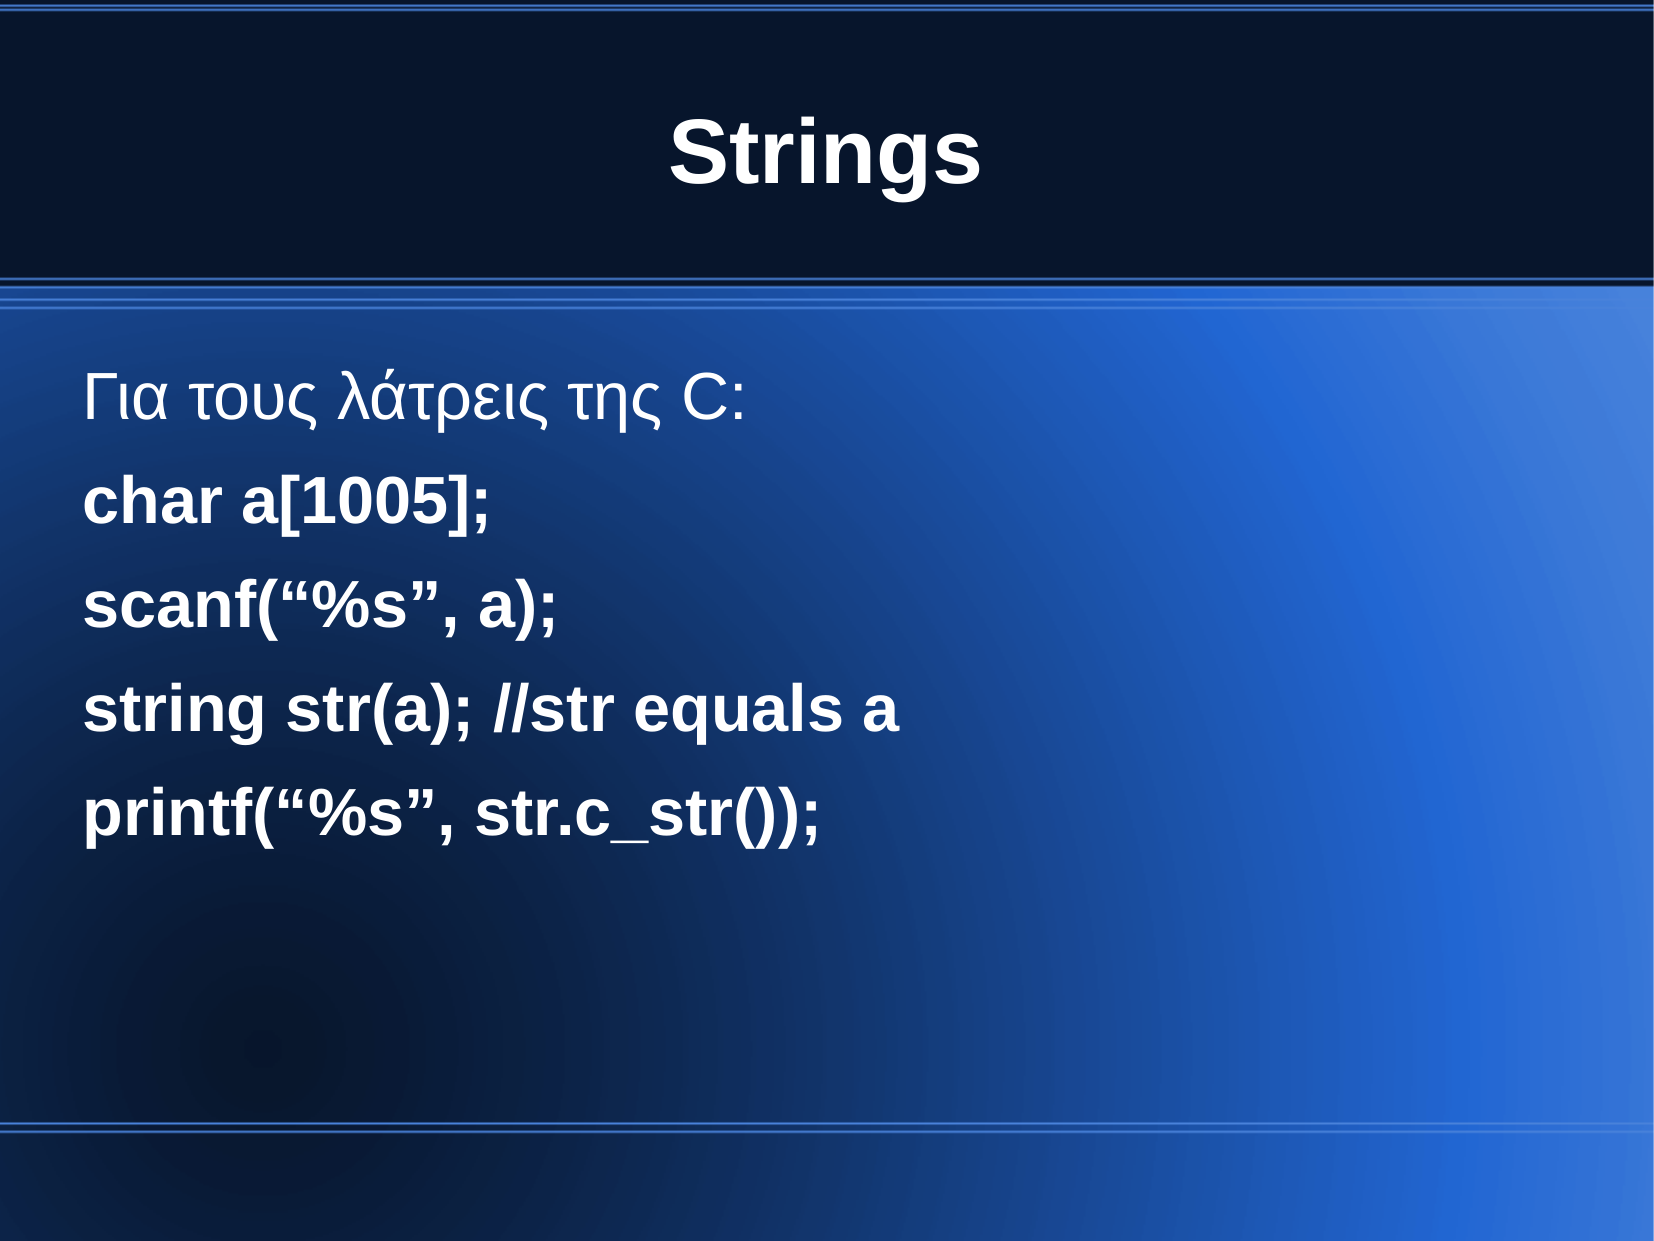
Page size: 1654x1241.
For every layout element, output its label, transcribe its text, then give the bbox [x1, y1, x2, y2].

picture [0, 0, 1654, 1241]
list Για τους λάτρεις της C: char a[1005]; scanf(“%s”, a); string str(a); //str equals a printf(“%s”, str.c_str()); [82, 355, 1570, 1173]
title Strings [82, 49, 1570, 256]
